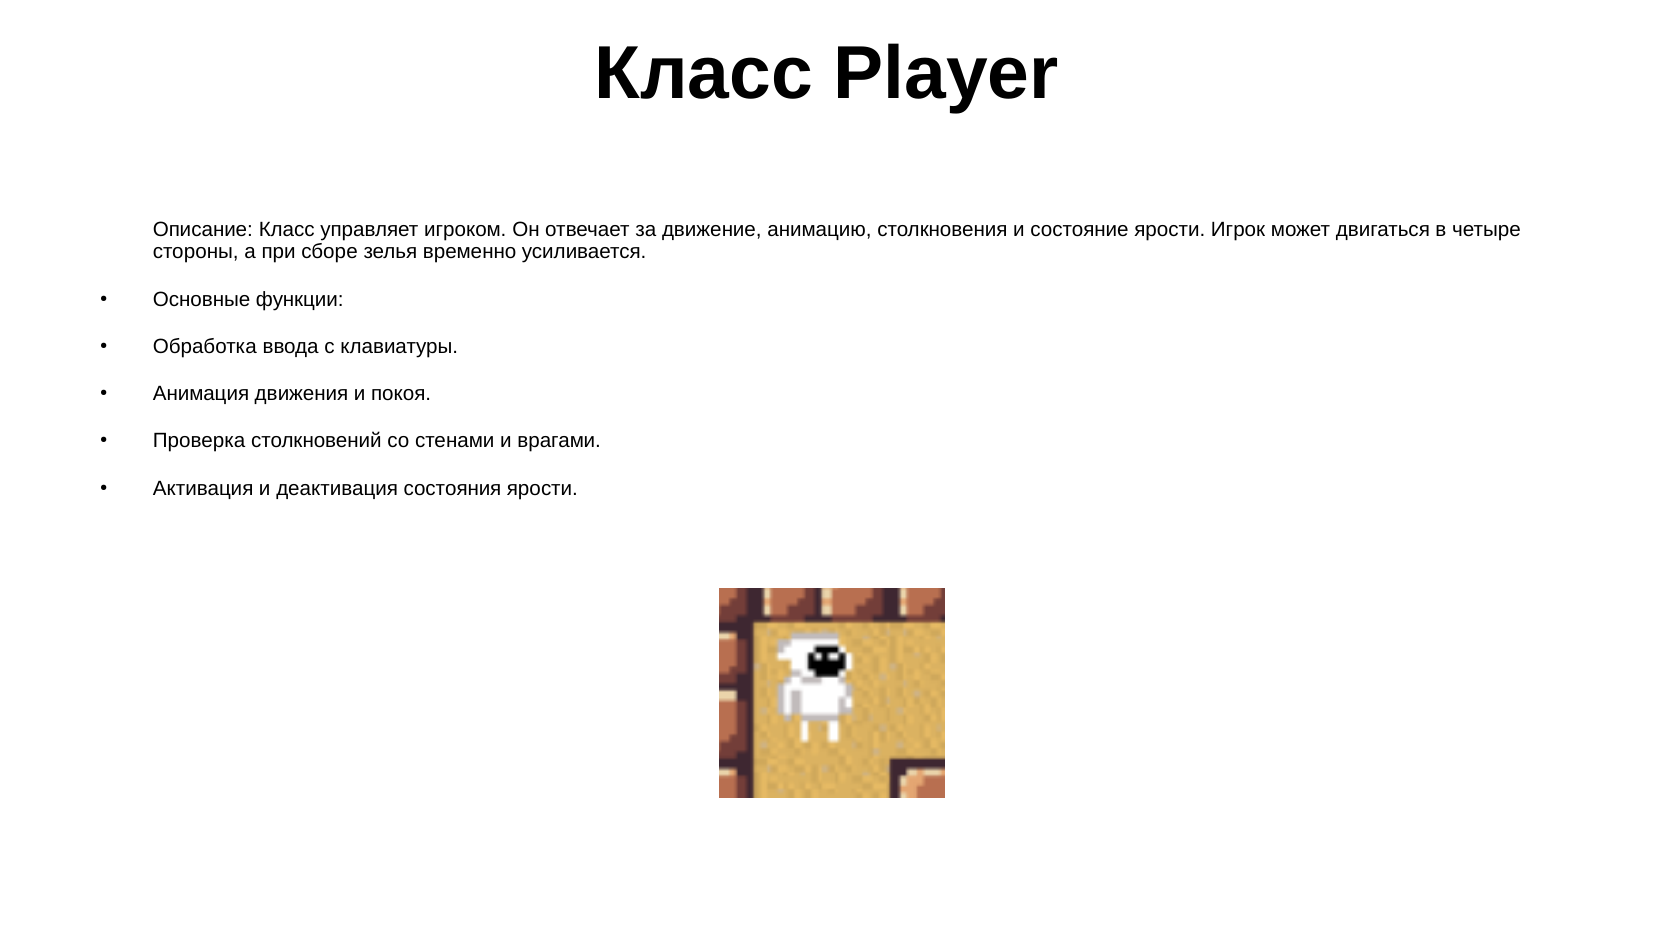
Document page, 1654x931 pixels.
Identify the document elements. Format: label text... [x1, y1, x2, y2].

title Класс Player [82, 30, 1571, 199]
list Описание: Класс управляет игроком. Он отвечает за движение, анимацию, столкновения и состояние ярости. Игрок может двигаться в четыре стороны, а при сборе зелья временно усиливается. Основные функции: Обработка ввода с клавиатуры. Анимация движения и покоя. Проверка столкновений со стенами и врагами. Активация и деактивация состояния ярости. [82, 217, 1571, 502]
picture [719, 588, 945, 798]
